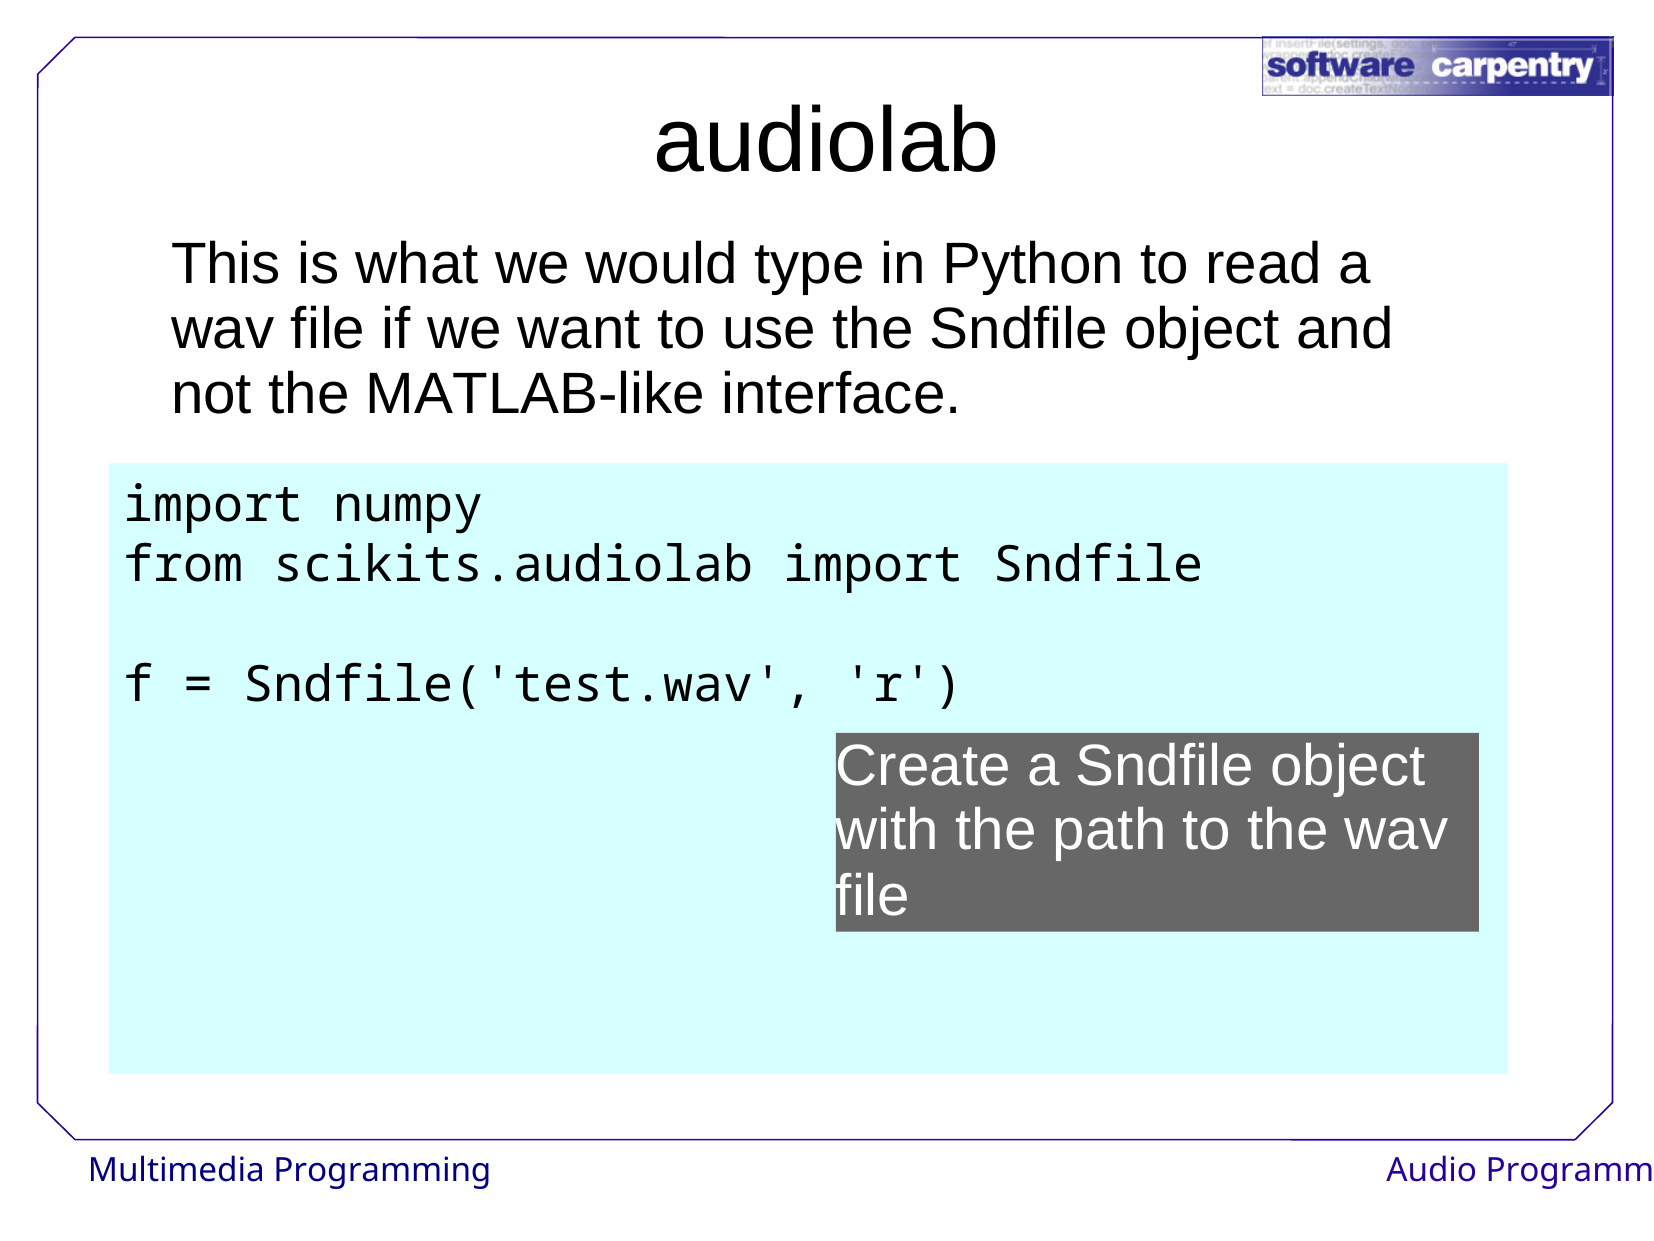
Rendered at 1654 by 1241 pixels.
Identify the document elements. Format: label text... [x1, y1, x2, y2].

text_box audiolab [82, 82, 1572, 290]
text_box This is what we would type in Python to read a wav file if we want to use the Sndfile object and not the MATLAB-like interface. [171, 290, 1480, 434]
text_box Create a Sndfile object with the path to the wav file [835, 732, 1479, 932]
list import numpy from scikits.audiolab import Sndfile f = Sndfile('test.wav', 'r') [108, 463, 1508, 1074]
picture [1262, 36, 1614, 96]
